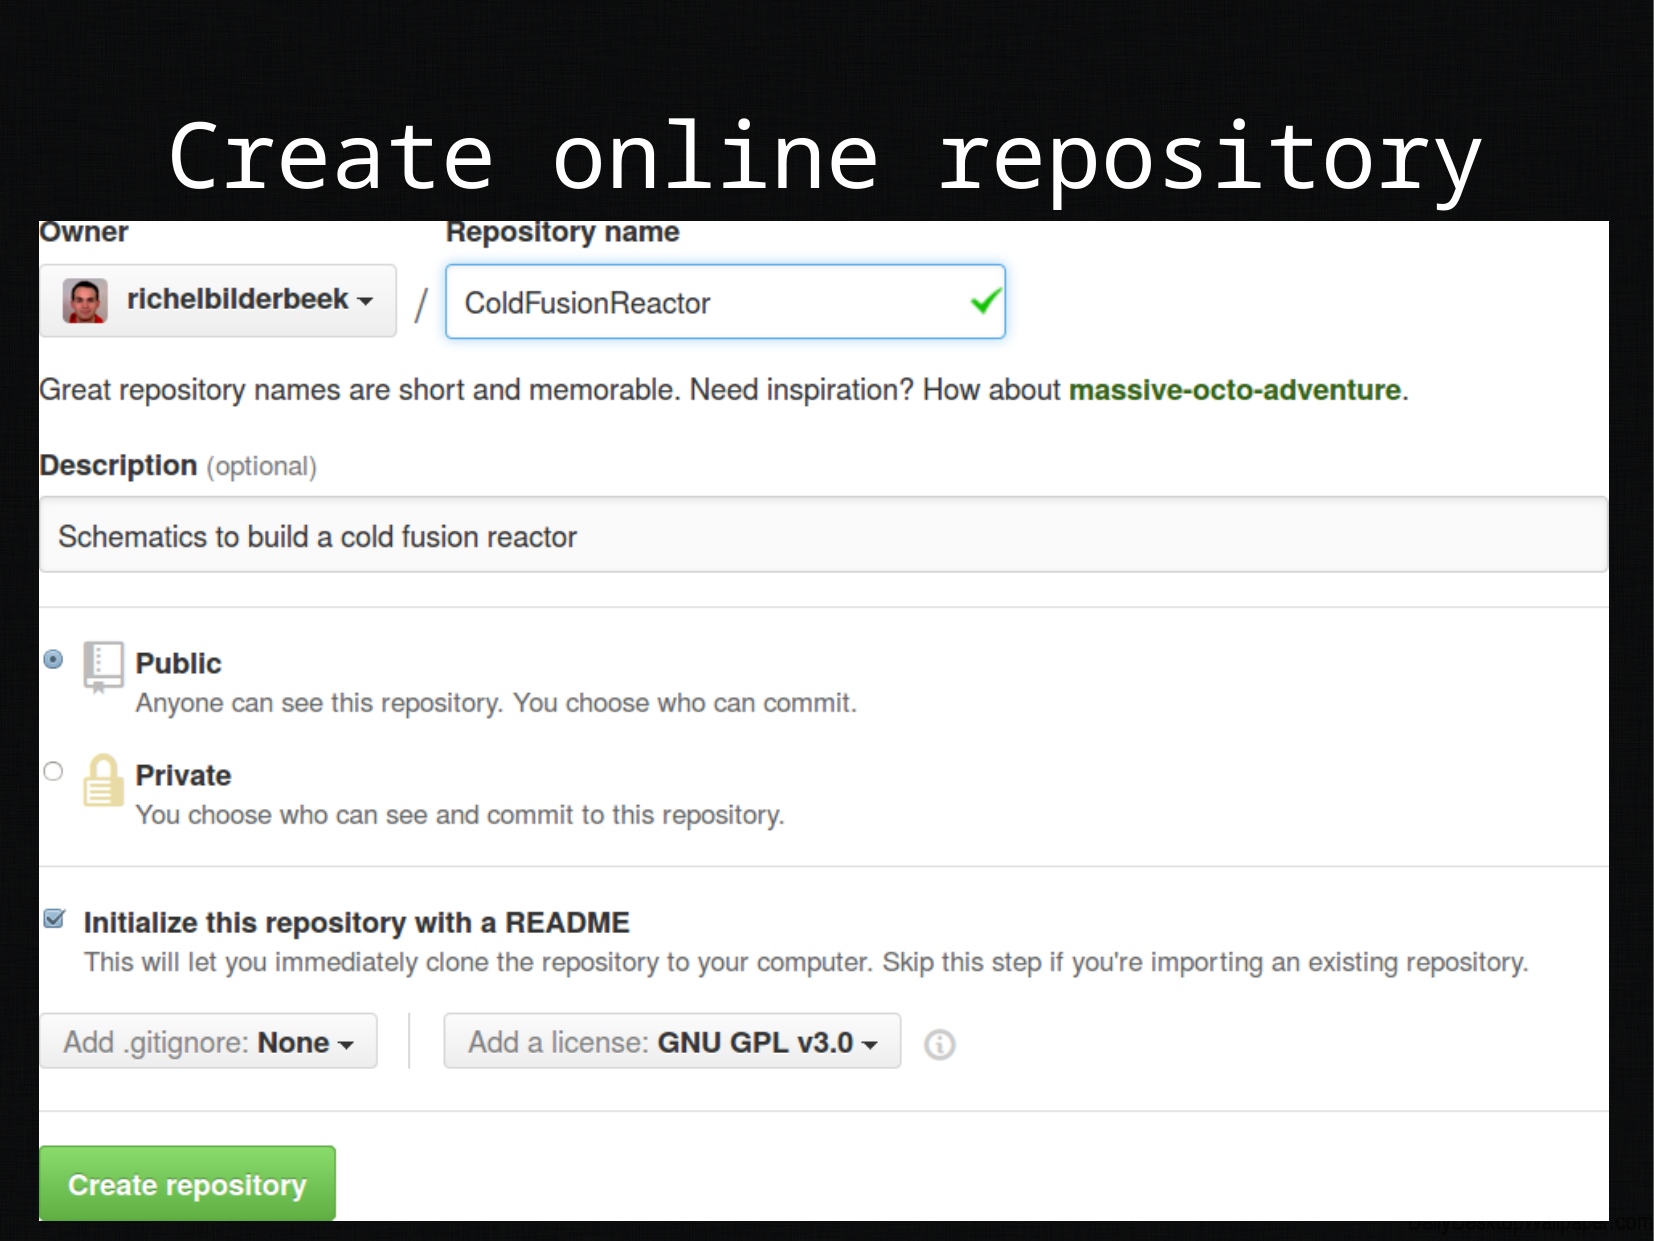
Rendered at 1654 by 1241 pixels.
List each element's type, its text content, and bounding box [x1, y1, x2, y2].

picture [0, 0, 1654, 1241]
title Create online repository [82, 49, 1571, 221]
